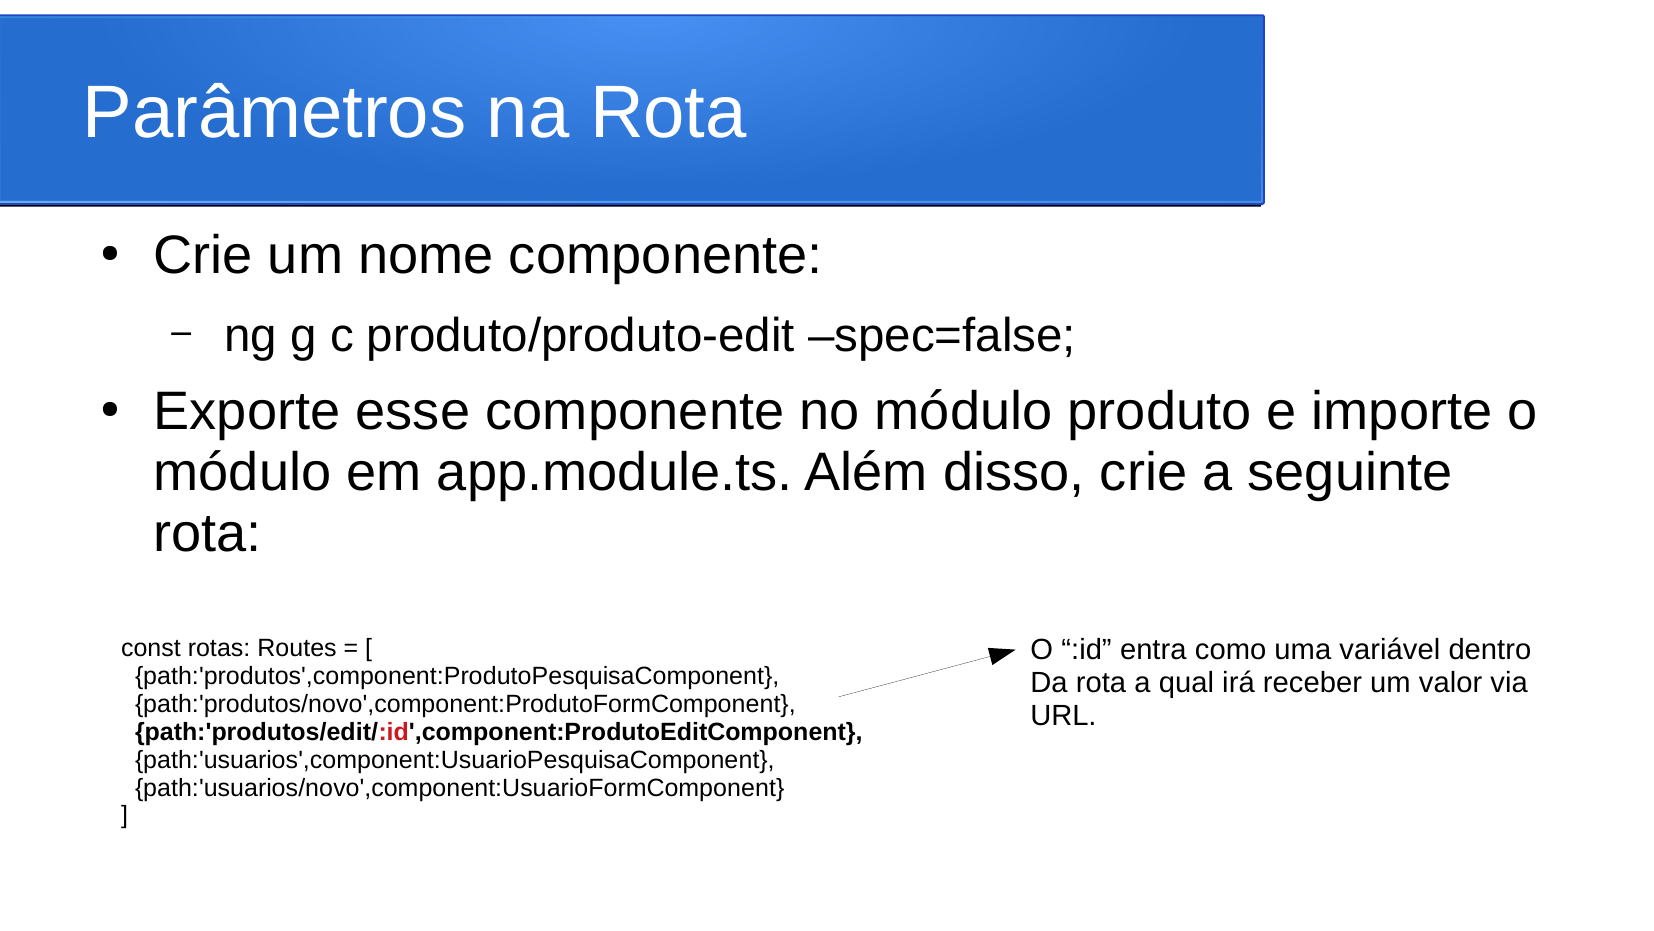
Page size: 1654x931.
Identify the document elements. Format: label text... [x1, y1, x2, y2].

text_box const rotas: Routes = [ {path:'produtos',component:ProdutoPesquisaComponent}, {path:'produtos/novo',component:ProdutoFormComponent}, {path:'produtos/edit/:id',component:ProdutoEditComponent}, {path:'usuarios',component:UsuarioPesquisaComponent}, {path:'usuarios/novo',component:UsuarioFormComponent} ] [106, 625, 1394, 837]
title Parâmetros na Rota [82, 35, 1235, 189]
list Crie um nome componente: ng g c produto/produto-edit –spec=false; Exporte esse componente no módulo produto e importe o módulo em app.module.ts. Além disso, crie a seguinte rota: [82, 224, 1571, 764]
text_box O “:id” entra como uma variável dentro Da rota a qual irá receber um valor via URL. [1015, 625, 1556, 740]
